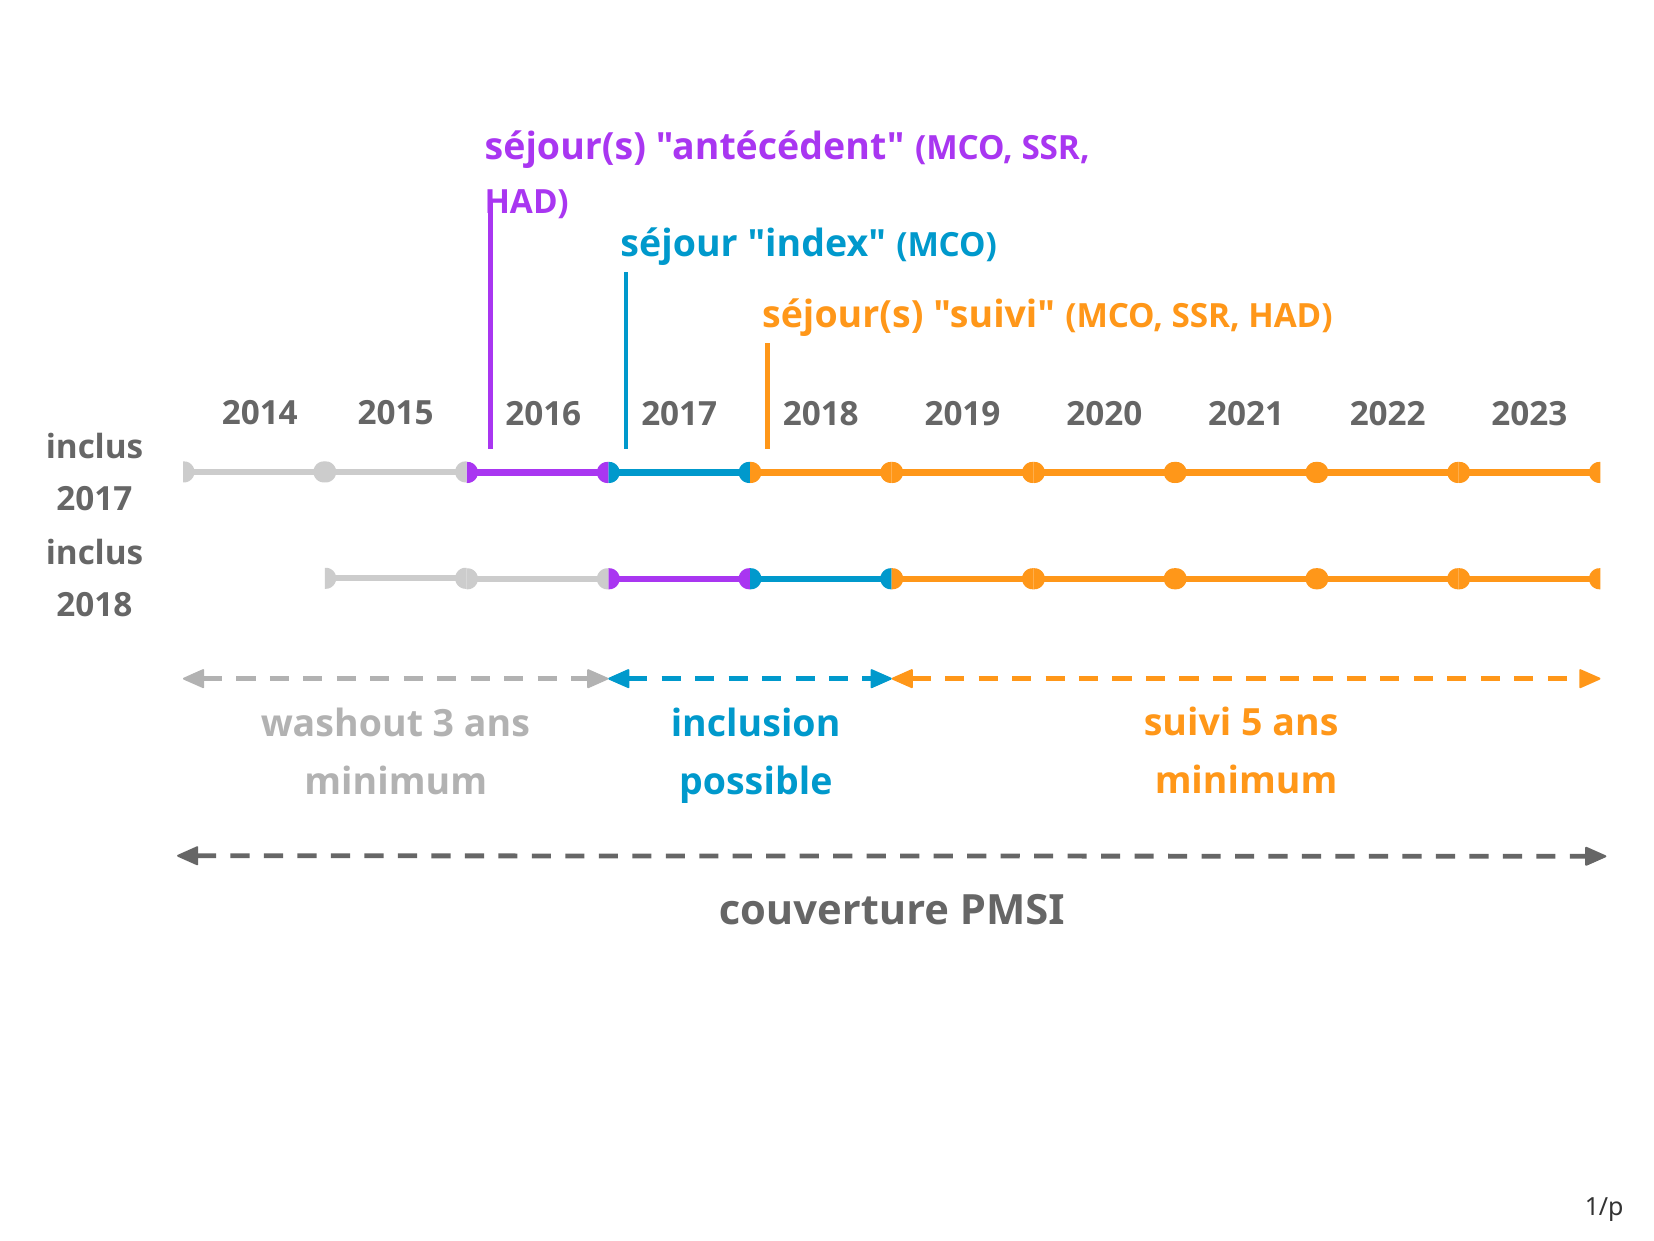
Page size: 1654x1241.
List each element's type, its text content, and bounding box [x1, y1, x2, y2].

text_box 2020 [1051, 363, 1158, 455]
text_box 2018 [767, 363, 875, 455]
text_box séjour "index" (MCO) [614, 199, 1004, 278]
text_box 2016 [490, 363, 597, 455]
text_box 2015 [342, 362, 449, 455]
text_box 2017 [625, 363, 733, 455]
text_box washout 3 ans minimum [194, 679, 597, 815]
text_box 2021 [1192, 363, 1300, 455]
text_box couverture PMSI [183, 858, 1601, 951]
text_box suivi 5 ans minimum [897, 677, 1595, 815]
text_box 2014 [206, 362, 313, 455]
text_box séjour(s) "antécédent" (MCO, SSR, HAD) [478, 128, 1176, 207]
text_box 2019 [909, 363, 1016, 455]
text_box inclus2018 [35, 528, 154, 621]
text_box 2022 [1334, 363, 1441, 455]
text_box inclus2017 [35, 422, 154, 514]
text_box 2023 [1476, 363, 1583, 455]
text_box inclusion possible [614, 679, 898, 815]
text_box séjour(s) "suivi" (MCO, SSR, HAD) [755, 270, 1359, 349]
